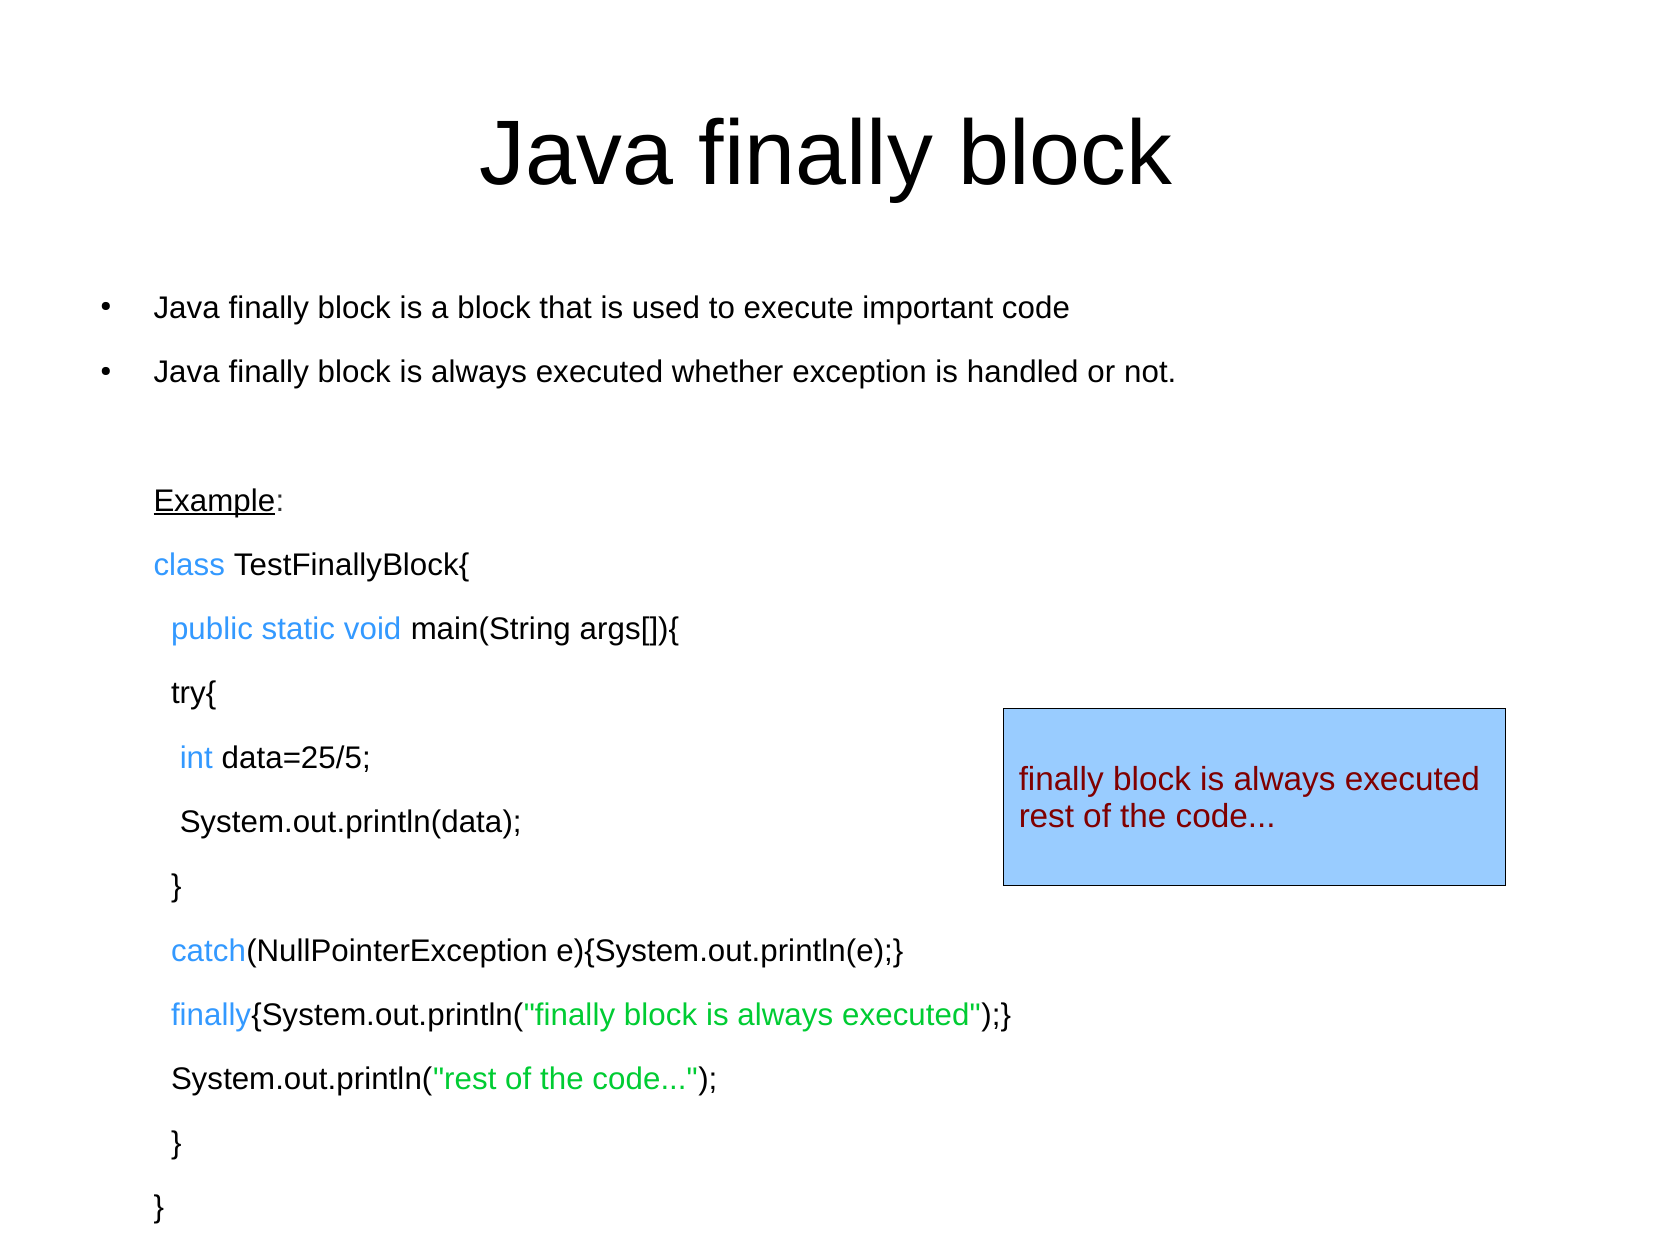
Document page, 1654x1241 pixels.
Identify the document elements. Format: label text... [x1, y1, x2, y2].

title Java finally block [82, 49, 1571, 257]
list Java finally block is a block that is used to execute important code Java finally block is always executed whether exception is handled or not. Example: class TestFinallyBlock{ public static void main(String args[]){ try{ int data=25/5; System.out.println(data); } catch(NullPointerException e){System.out.println(e);} finally{System.out.println("finally block is always executed");} System.out.println("rest of the code..."); } } [82, 290, 1571, 1225]
text_box finally block is always executed rest of the code... [1003, 708, 1506, 886]
